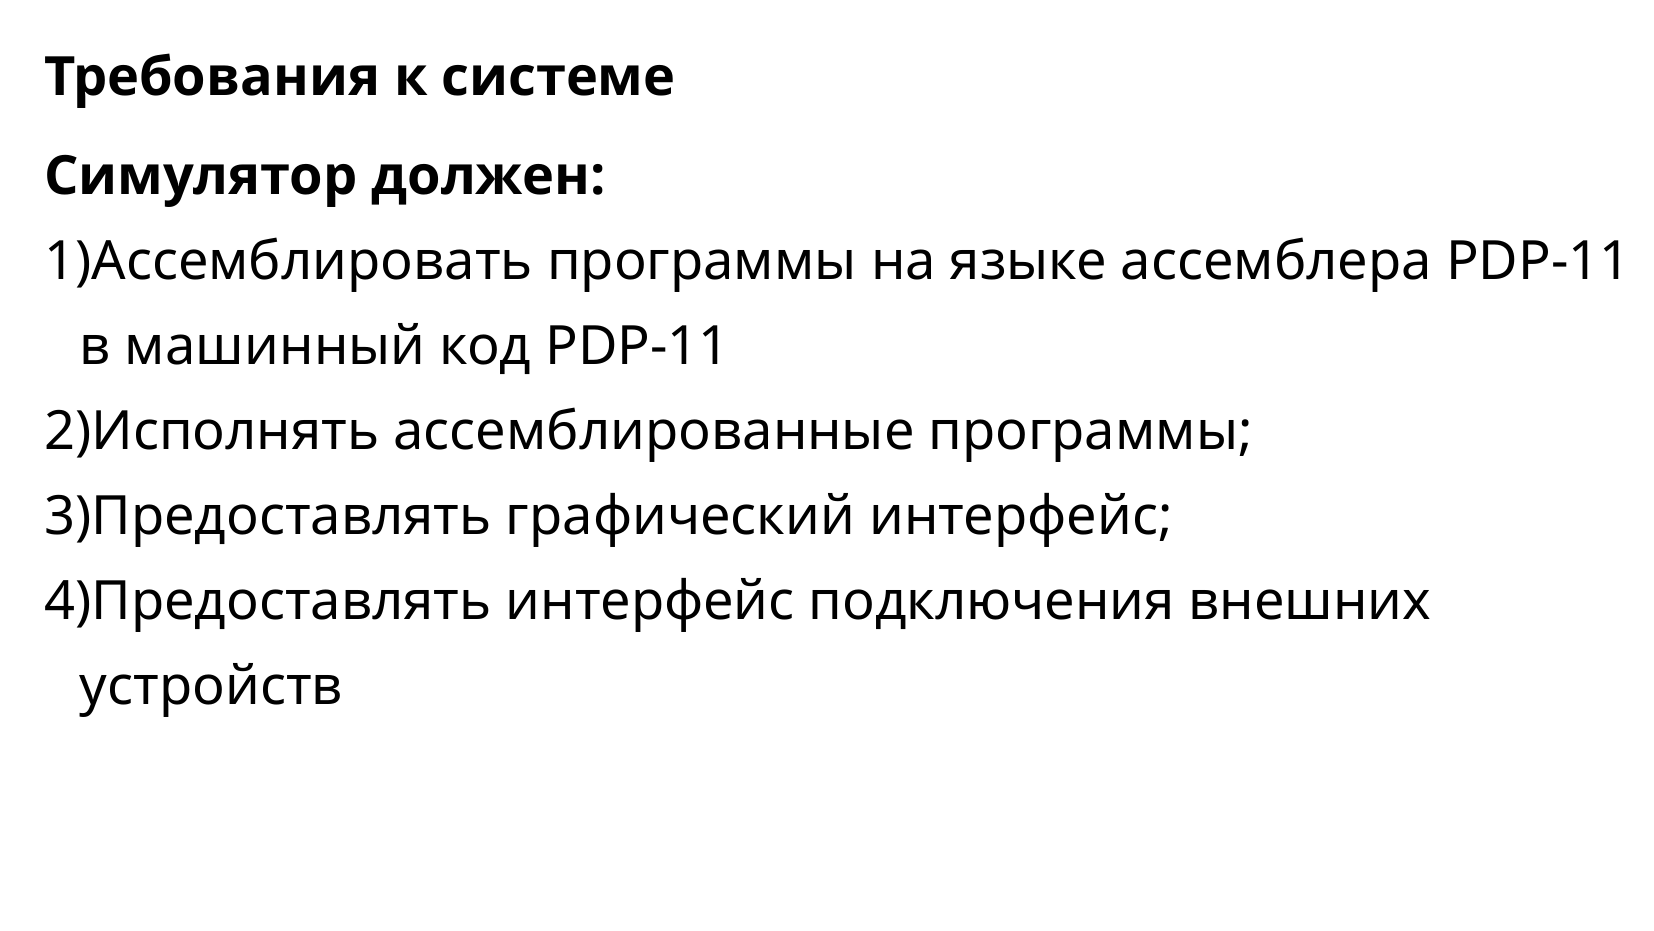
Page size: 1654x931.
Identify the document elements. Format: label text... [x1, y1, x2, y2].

text_box Симулятор должен: Ассемблировать программы на языке ассемблера PDP-11 в машинный код PDP-11 Исполнять ассемблированные программы; Предоставлять графический интерфейс; Предоставлять интерфейс подключения внешних устройств [0, 118, 1654, 931]
text_box Требования к системе [0, 29, 1654, 111]
